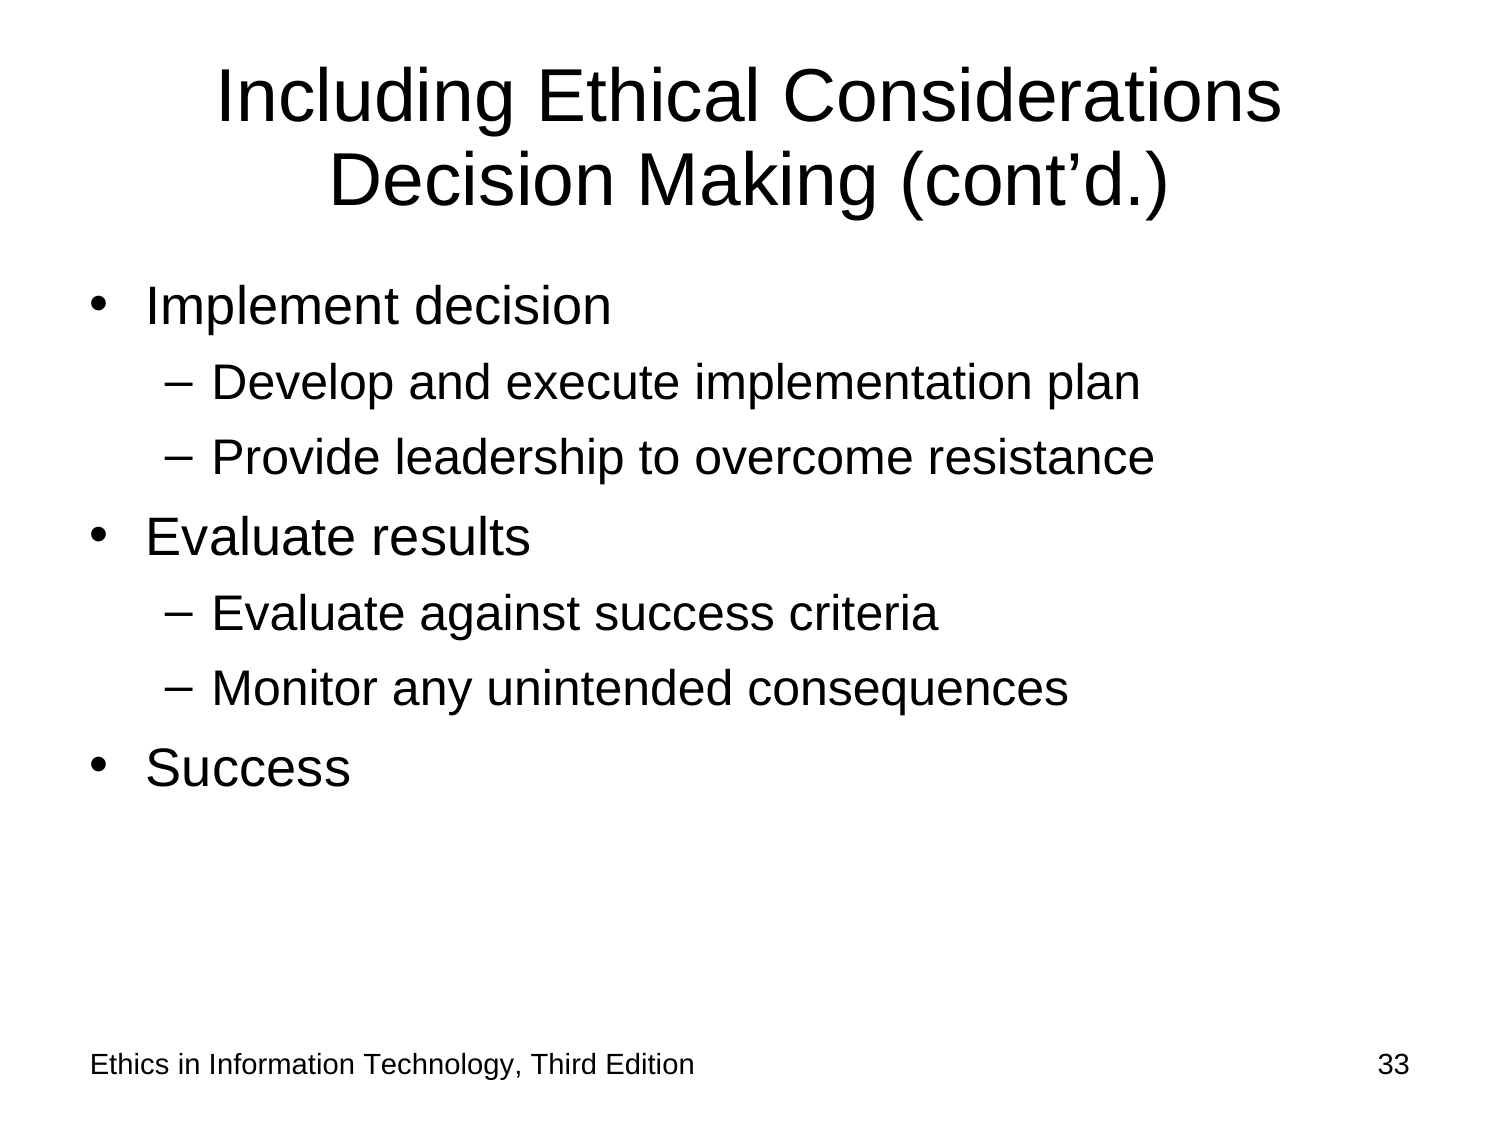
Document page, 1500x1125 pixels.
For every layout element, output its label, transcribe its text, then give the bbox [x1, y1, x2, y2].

list Implement decision Develop and execute implementation plan Provide leadership to overcome resistance Evaluate results Evaluate against success criteria Monitor any unintended consequences Success [75, 262, 1425, 1005]
title Including Ethical Considerations Decision Making (cont’d.) [75, 45, 1425, 233]
text_box Ethics in Information Technology, Third Edition [74, 1037, 1074, 1103]
text_box <number> [1074, 1037, 1425, 1103]
